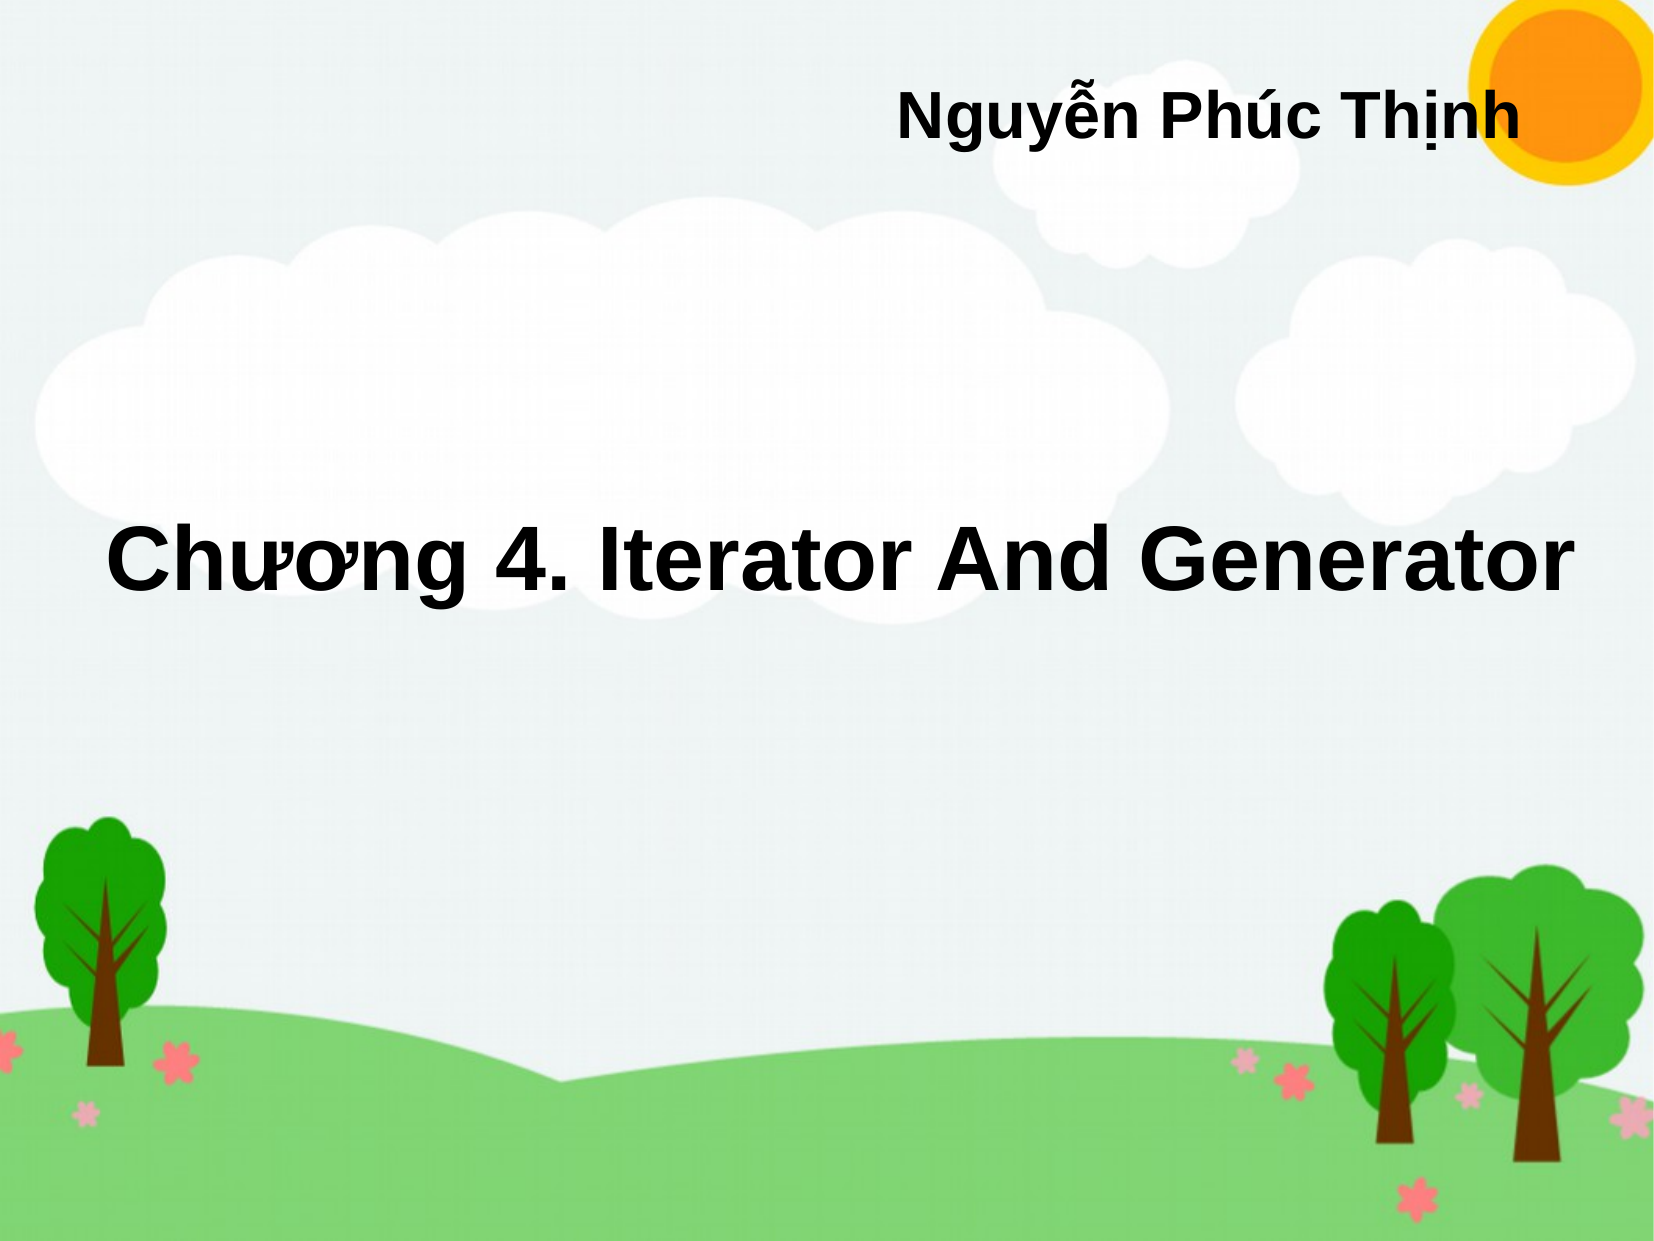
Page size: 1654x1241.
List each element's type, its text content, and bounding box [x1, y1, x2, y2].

title Chương 4. Iterator And Generator [105, 420, 1606, 699]
subtitle Nguyễn Phúc Thịnh [784, 35, 1636, 196]
picture [0, 0, 1654, 1241]
